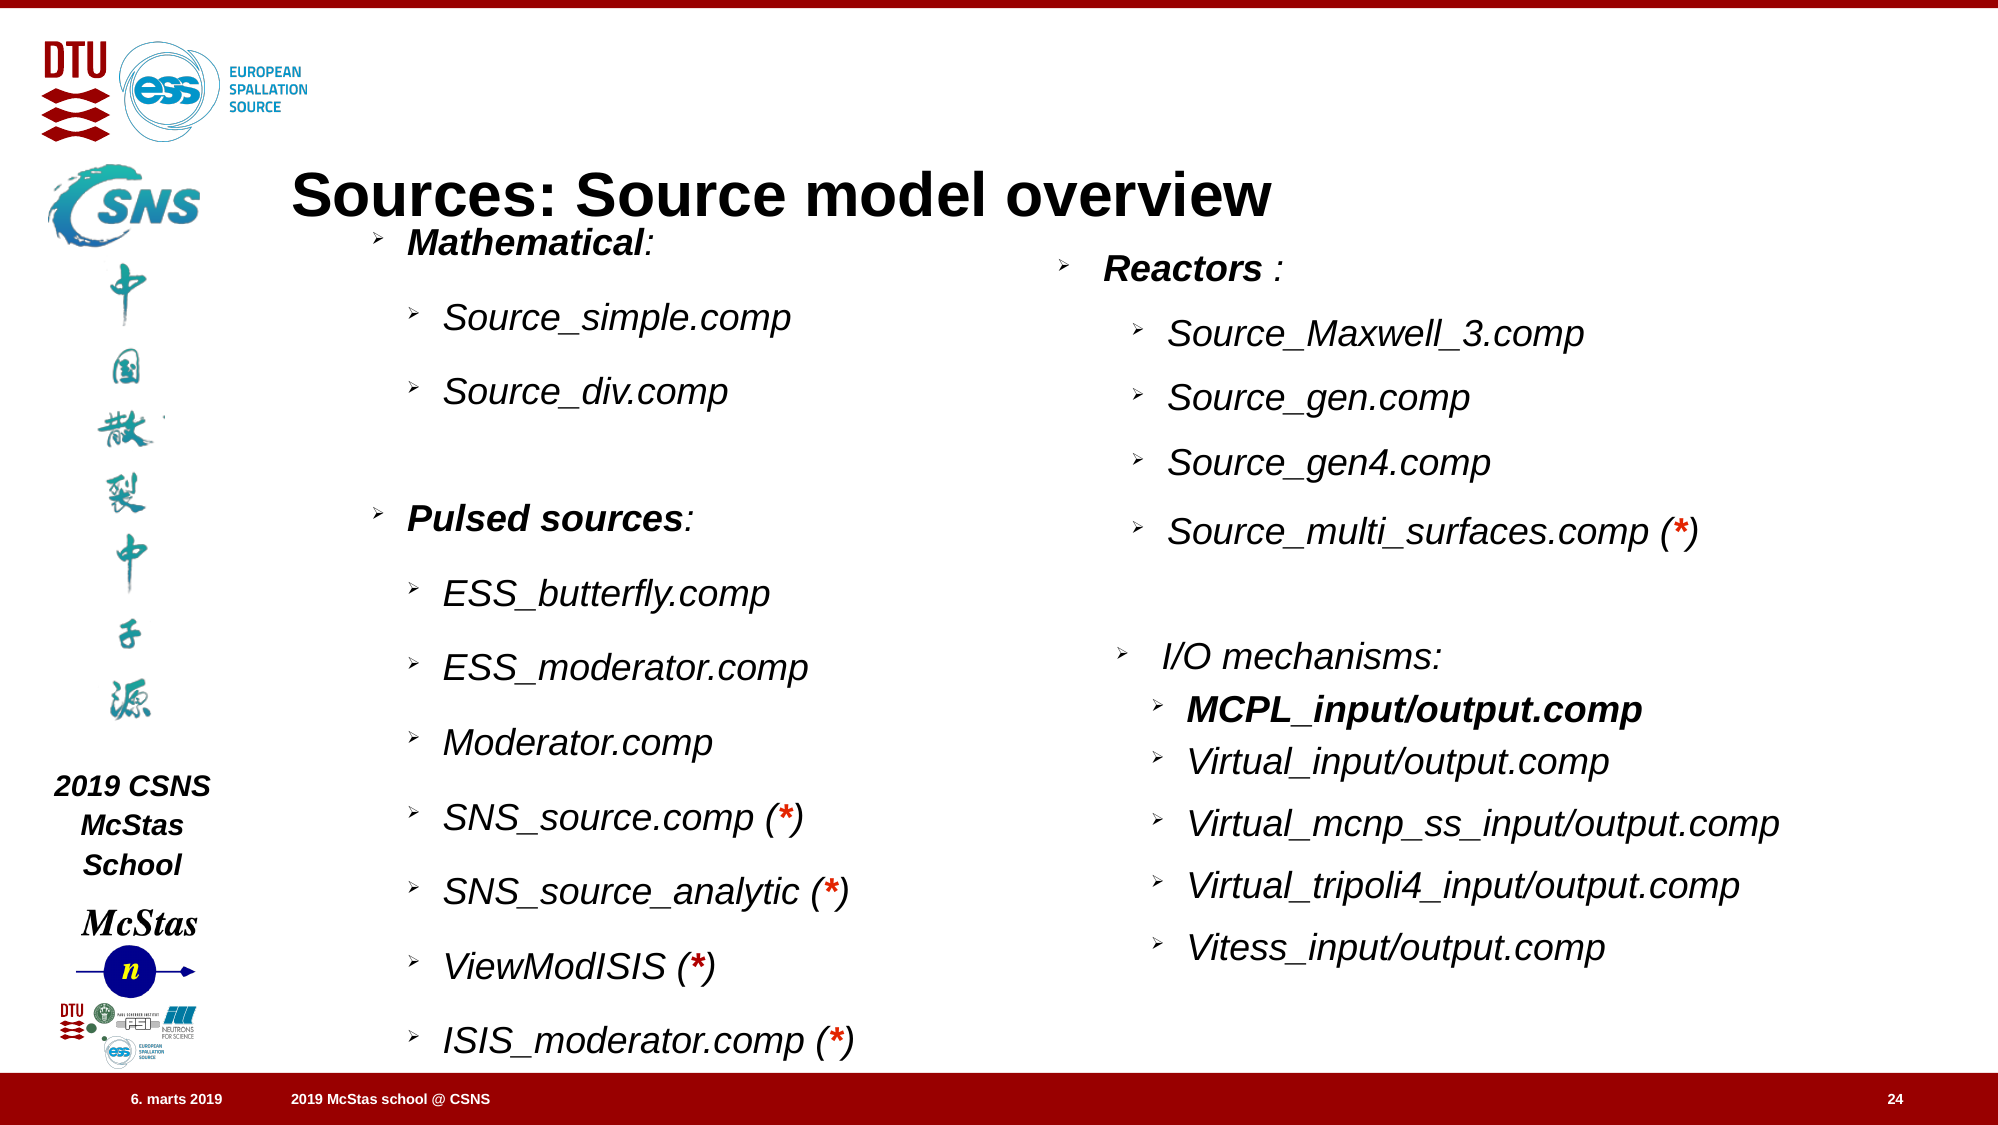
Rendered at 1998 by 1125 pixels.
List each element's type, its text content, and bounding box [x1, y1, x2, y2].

picture [86, 1003, 197, 1069]
text_box Reactors : Source_Maxwell_3.comp Source_gen.comp Source_gen4.comp Source_multi_surfaces.comp (*) [1080, 247, 1726, 663]
picture [119, 41, 307, 142]
picture [59, 908, 213, 999]
picture [116, 1013, 160, 1030]
text_box Mathematical: Source_simple.comp Source_div.comp Pulsed sources: ESS_butterfly.comp ESS_moderator.comp Moderator.comp SNS_source.comp (*) SNS_source_analytic (*) ViewModISIS (*) ISIS_moderator.comp (*) [371, 211, 1080, 827]
picture [48, 162, 209, 744]
text_box I/O mechanisms: MCPL_input/output.comp Virtual_input/output.comp Virtual_mcnp_ss_input/output.comp Virtual_tripoli4_input/output.comp Vitess_input/output.comp [1115, 636, 1784, 1052]
title Sources: Source model overview [291, 69, 1819, 230]
slide_number 1 [1887, 1088, 1909, 1110]
